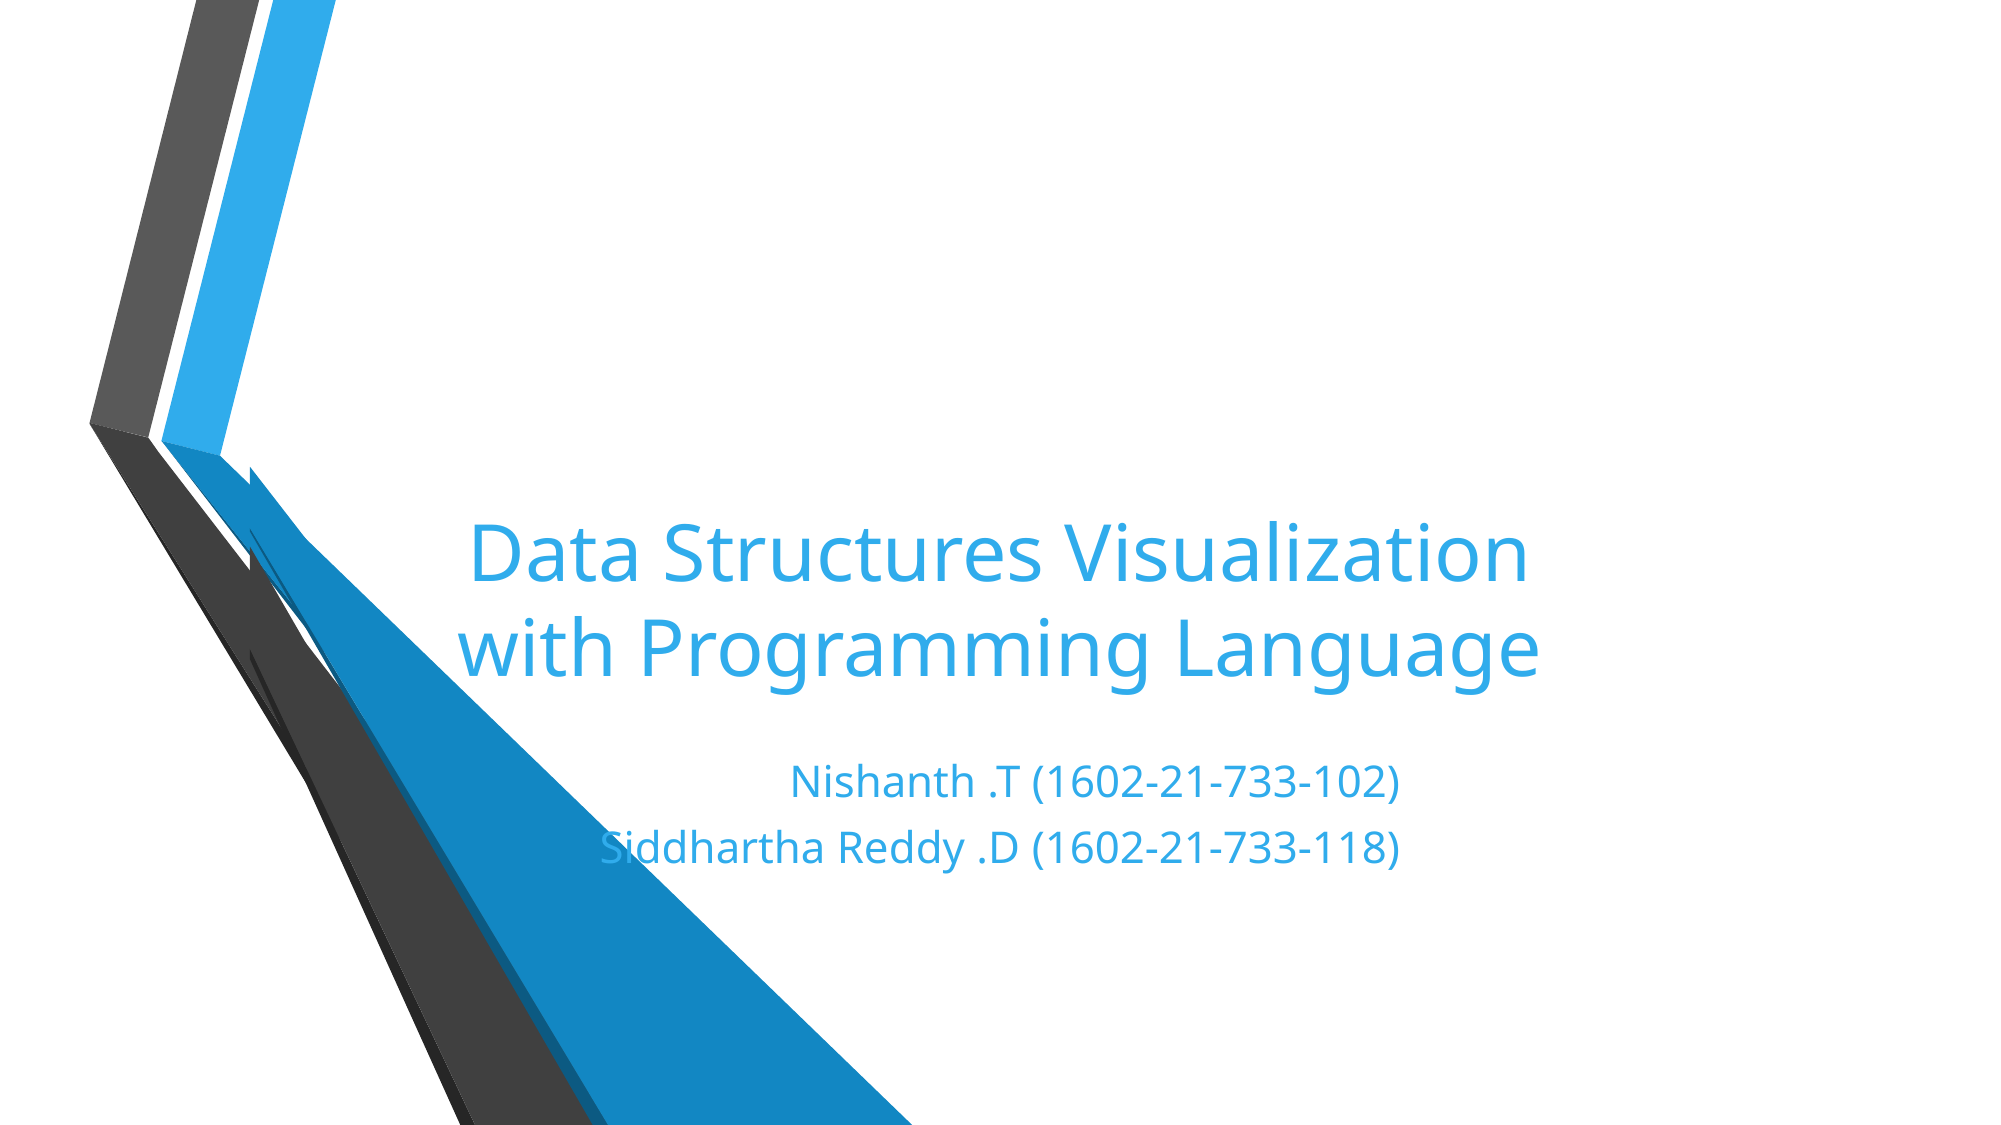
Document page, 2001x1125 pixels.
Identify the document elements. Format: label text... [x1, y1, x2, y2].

title Data Structures Visualization with Programming Language [437, 466, 1563, 700]
subtitle Nishanth .T (1602-21-733-102) Siddhartha Reddy .D (1602-21-733-118) [584, 746, 1765, 926]
text_box [249, 546, 585, 1125]
text_box [249, 466, 761, 1125]
